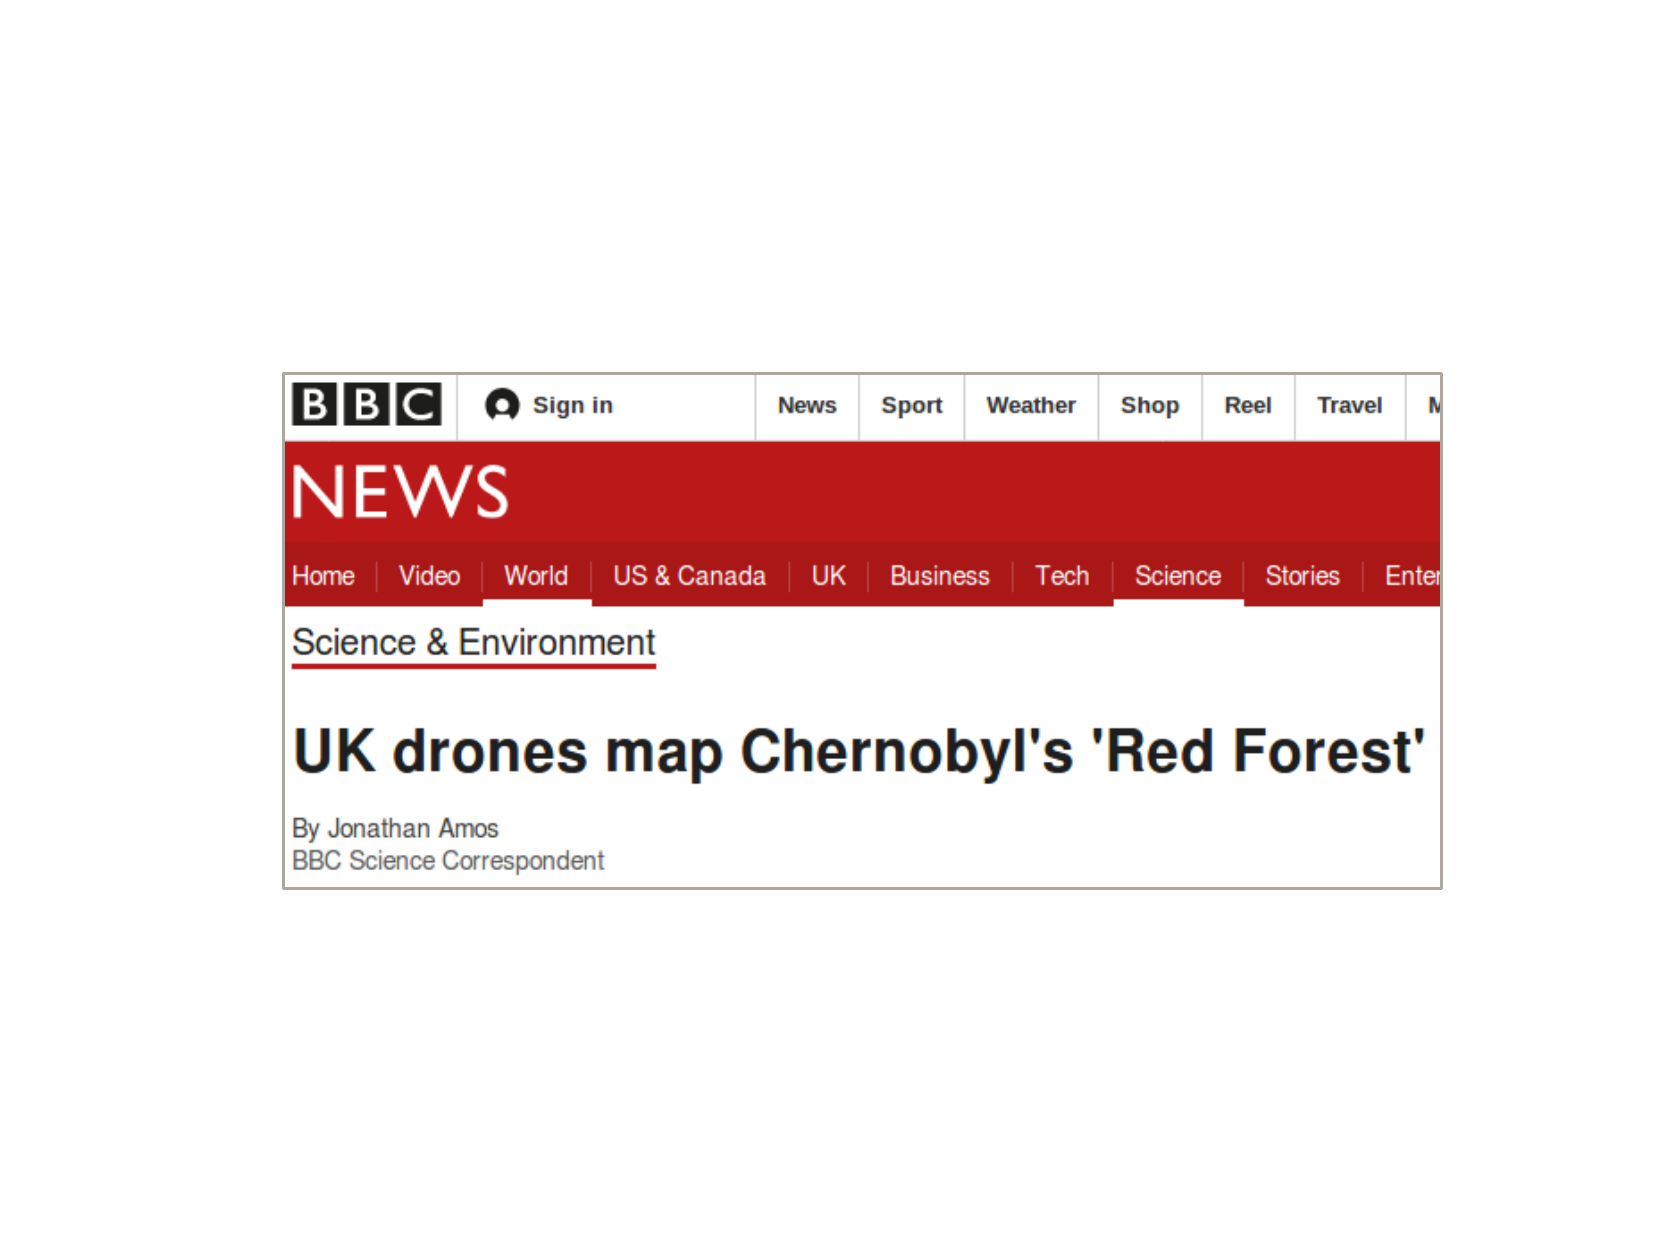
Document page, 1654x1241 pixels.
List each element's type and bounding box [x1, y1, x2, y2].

picture [285, 375, 1441, 888]
